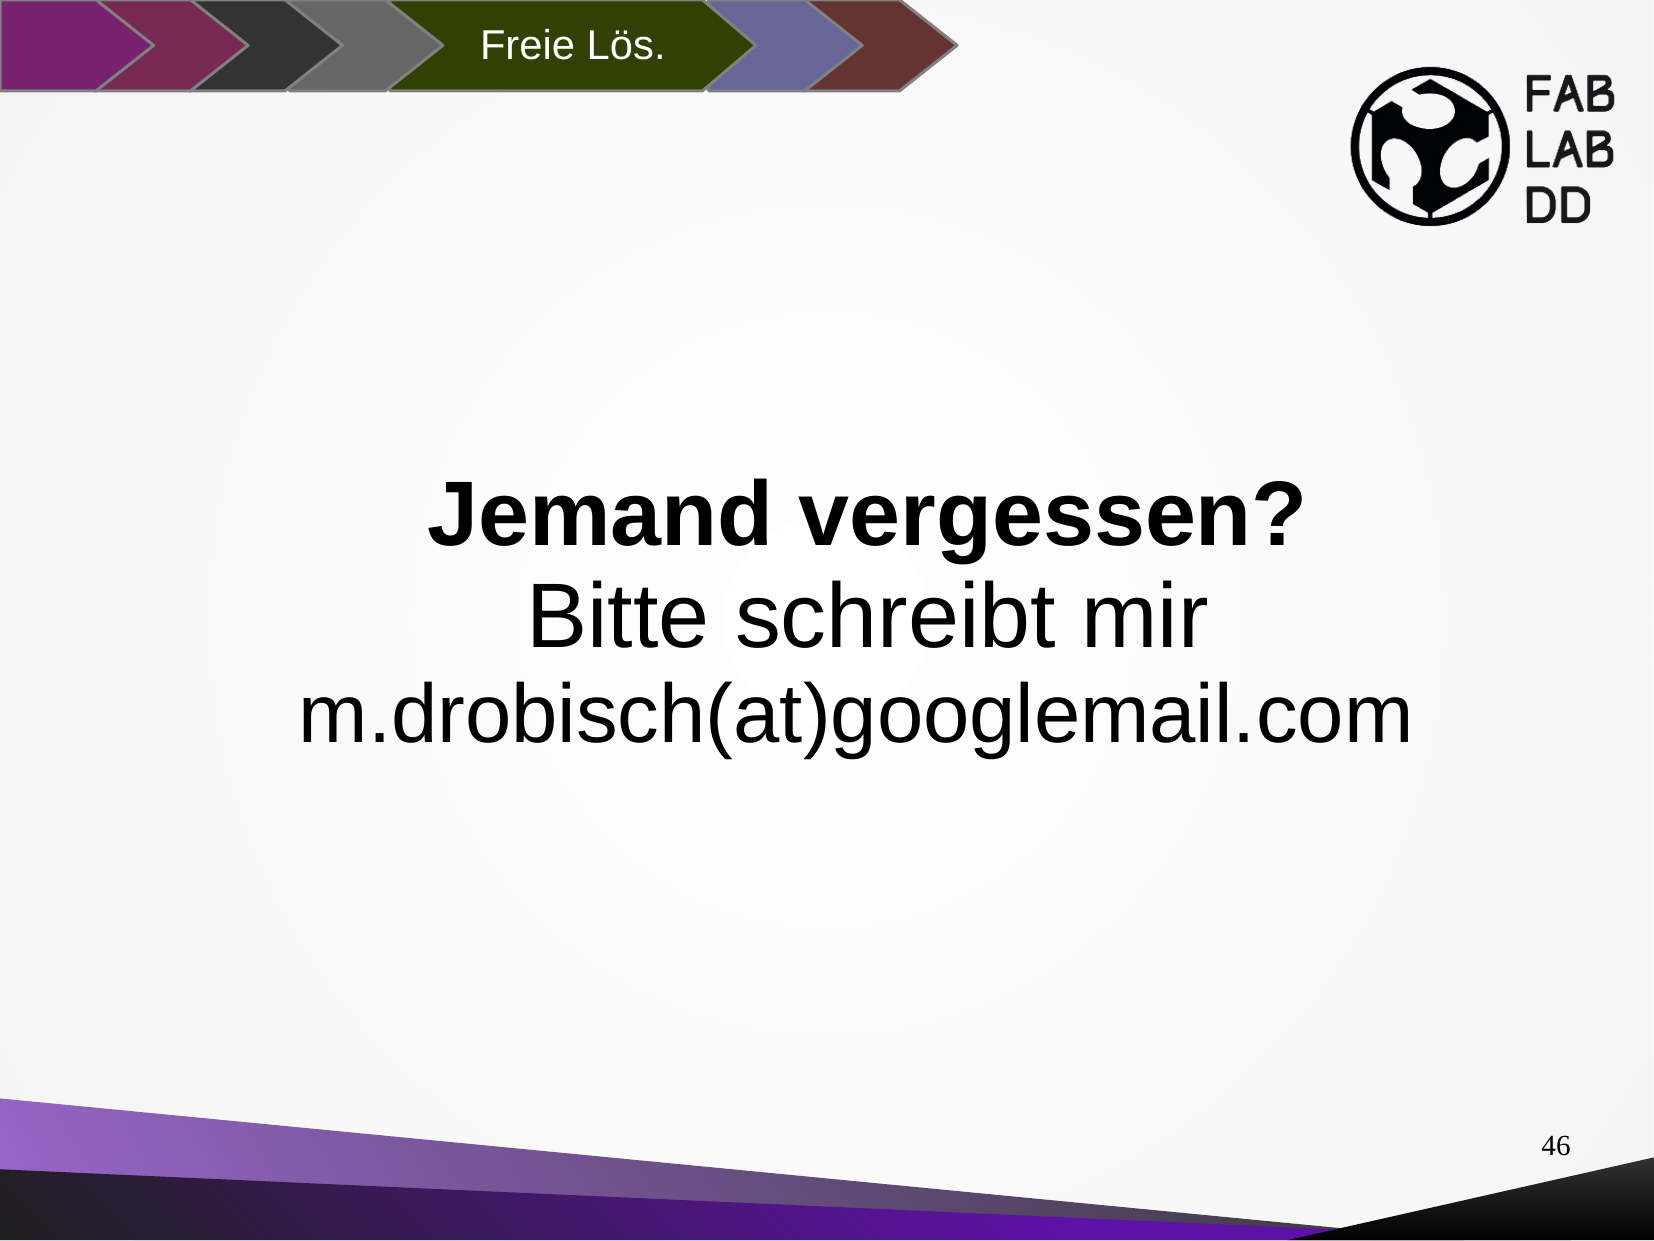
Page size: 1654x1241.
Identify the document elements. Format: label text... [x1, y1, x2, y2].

picture [1324, 36, 1642, 257]
text_box [708, 0, 958, 91]
title Jemand vergessen? Bitte schreibt mir m.drobisch(at)googlemail.com [259, 457, 1477, 766]
text_box Freie Lös. [389, 0, 756, 91]
text_box [0, 0, 443, 91]
